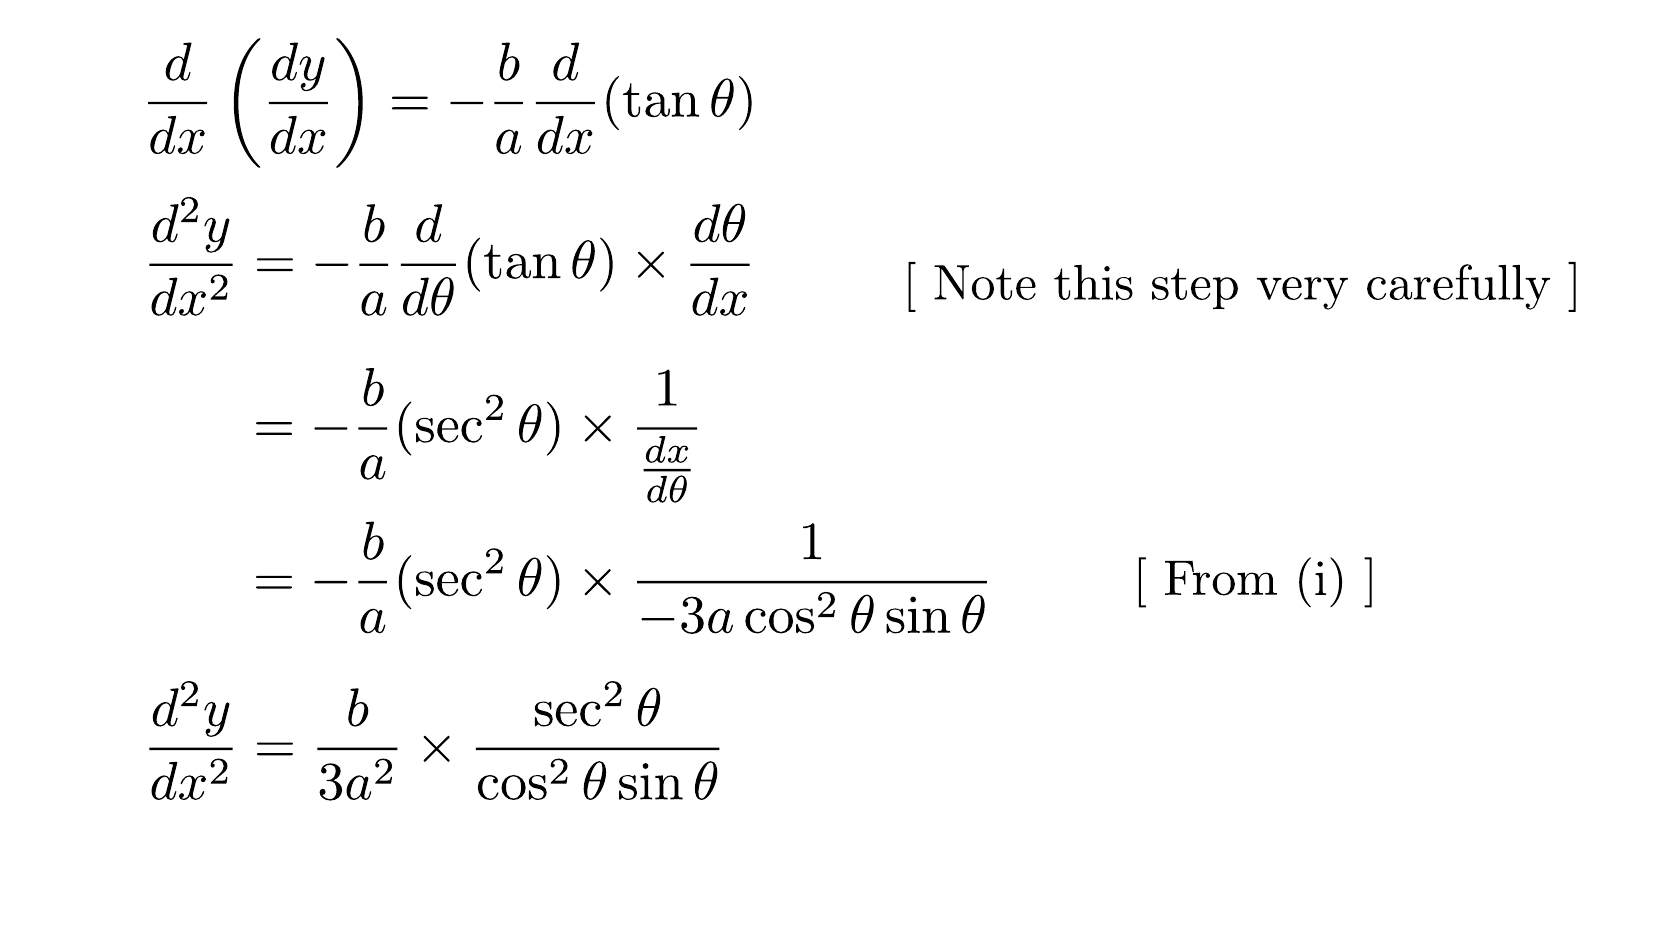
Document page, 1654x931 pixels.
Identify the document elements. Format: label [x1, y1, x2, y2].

text_box [905, 261, 1576, 312]
text_box [255, 521, 987, 634]
text_box [255, 367, 698, 503]
text_box [149, 196, 750, 316]
text_box [148, 38, 752, 168]
text_box [149, 681, 720, 801]
title [47, 37, 1607, 898]
text_box [1135, 557, 1372, 608]
